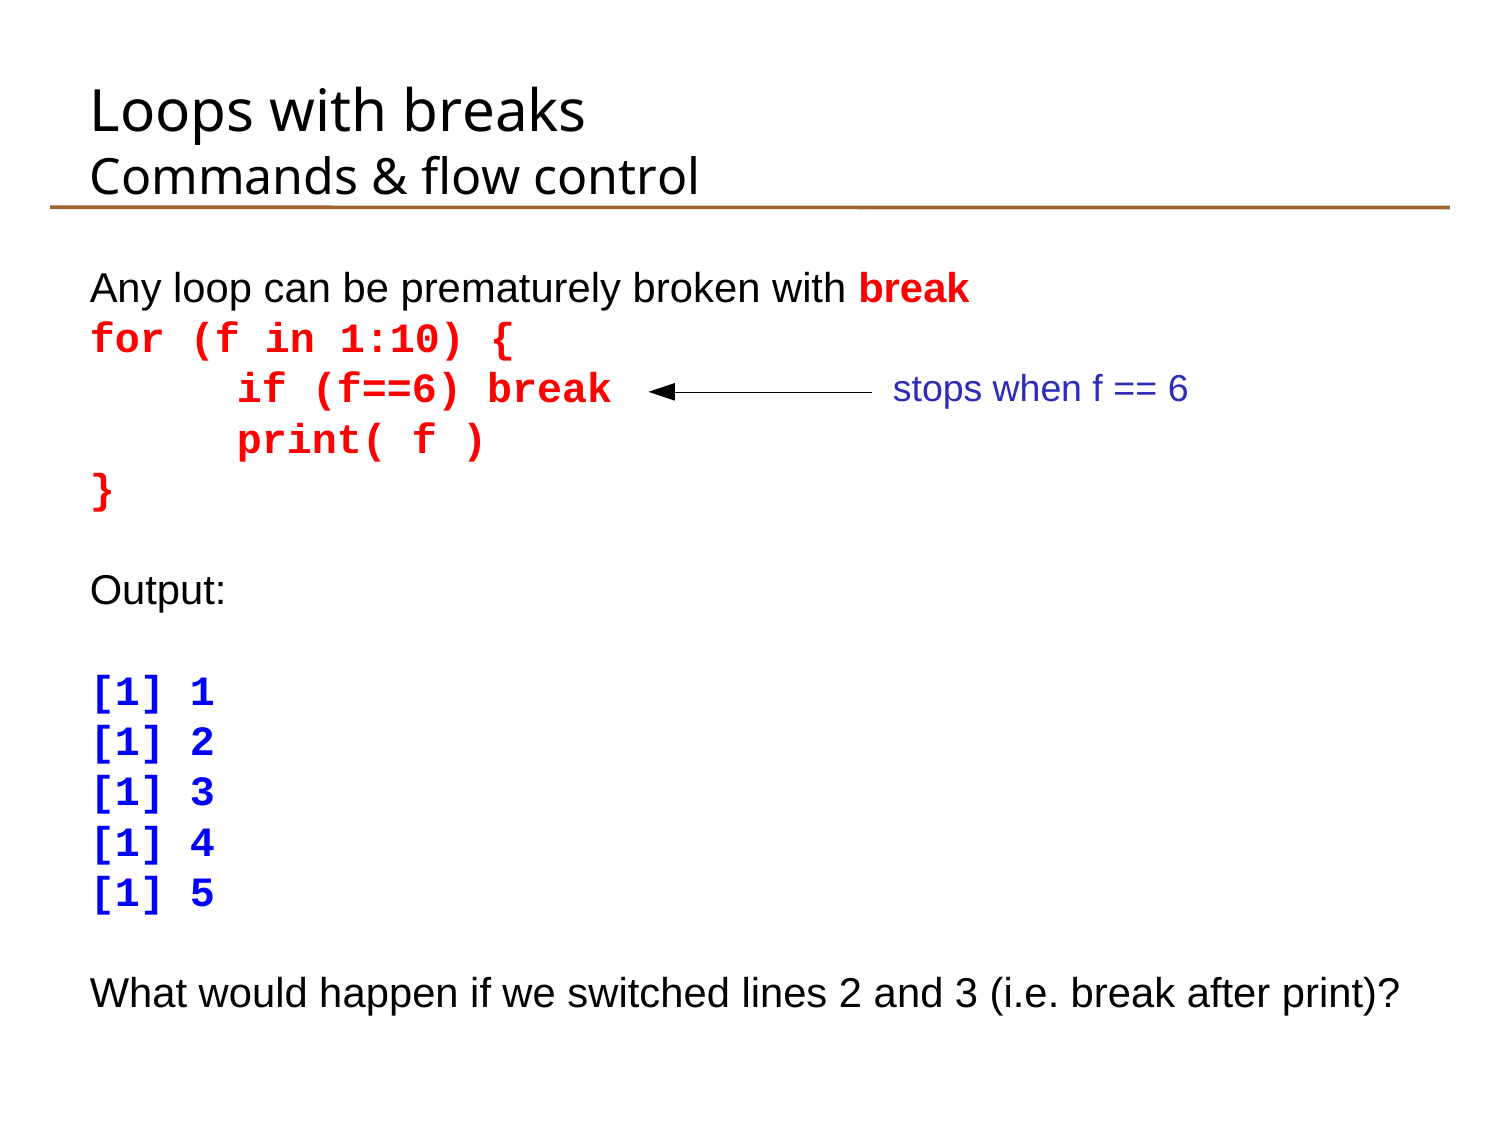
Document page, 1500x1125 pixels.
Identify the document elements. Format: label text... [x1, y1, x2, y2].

text_box Loops with breaks Commands & flow control [75, 44, 1425, 233]
text_box Any loop can be prematurely broken with break for (f in 1:10) { if (f==6) break print( f ) } Output: [1] 1 [1] 2 [1] 3 [1] 4 [1] 5 What would happen if we switched lines 2 and 3 (i.e. break after print)? [75, 262, 1426, 1005]
text_box stops when f == 6 [878, 355, 1204, 417]
